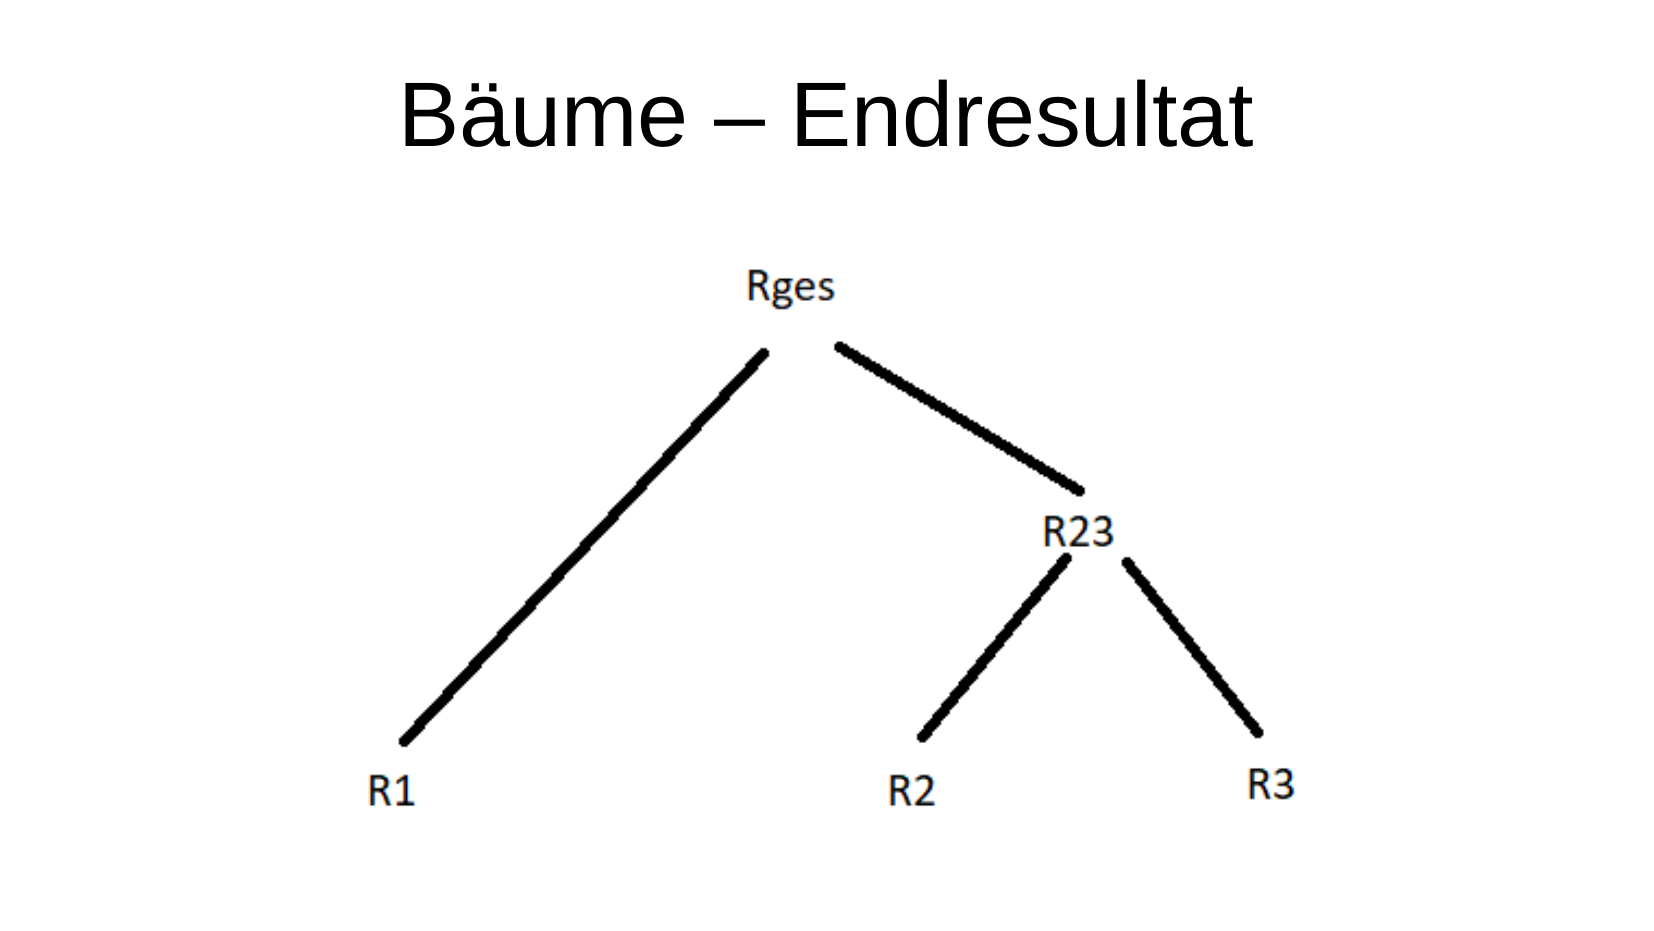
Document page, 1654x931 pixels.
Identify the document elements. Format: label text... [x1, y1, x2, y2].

title Bäume – Endresultat [82, 37, 1571, 193]
picture [295, 192, 1388, 915]
